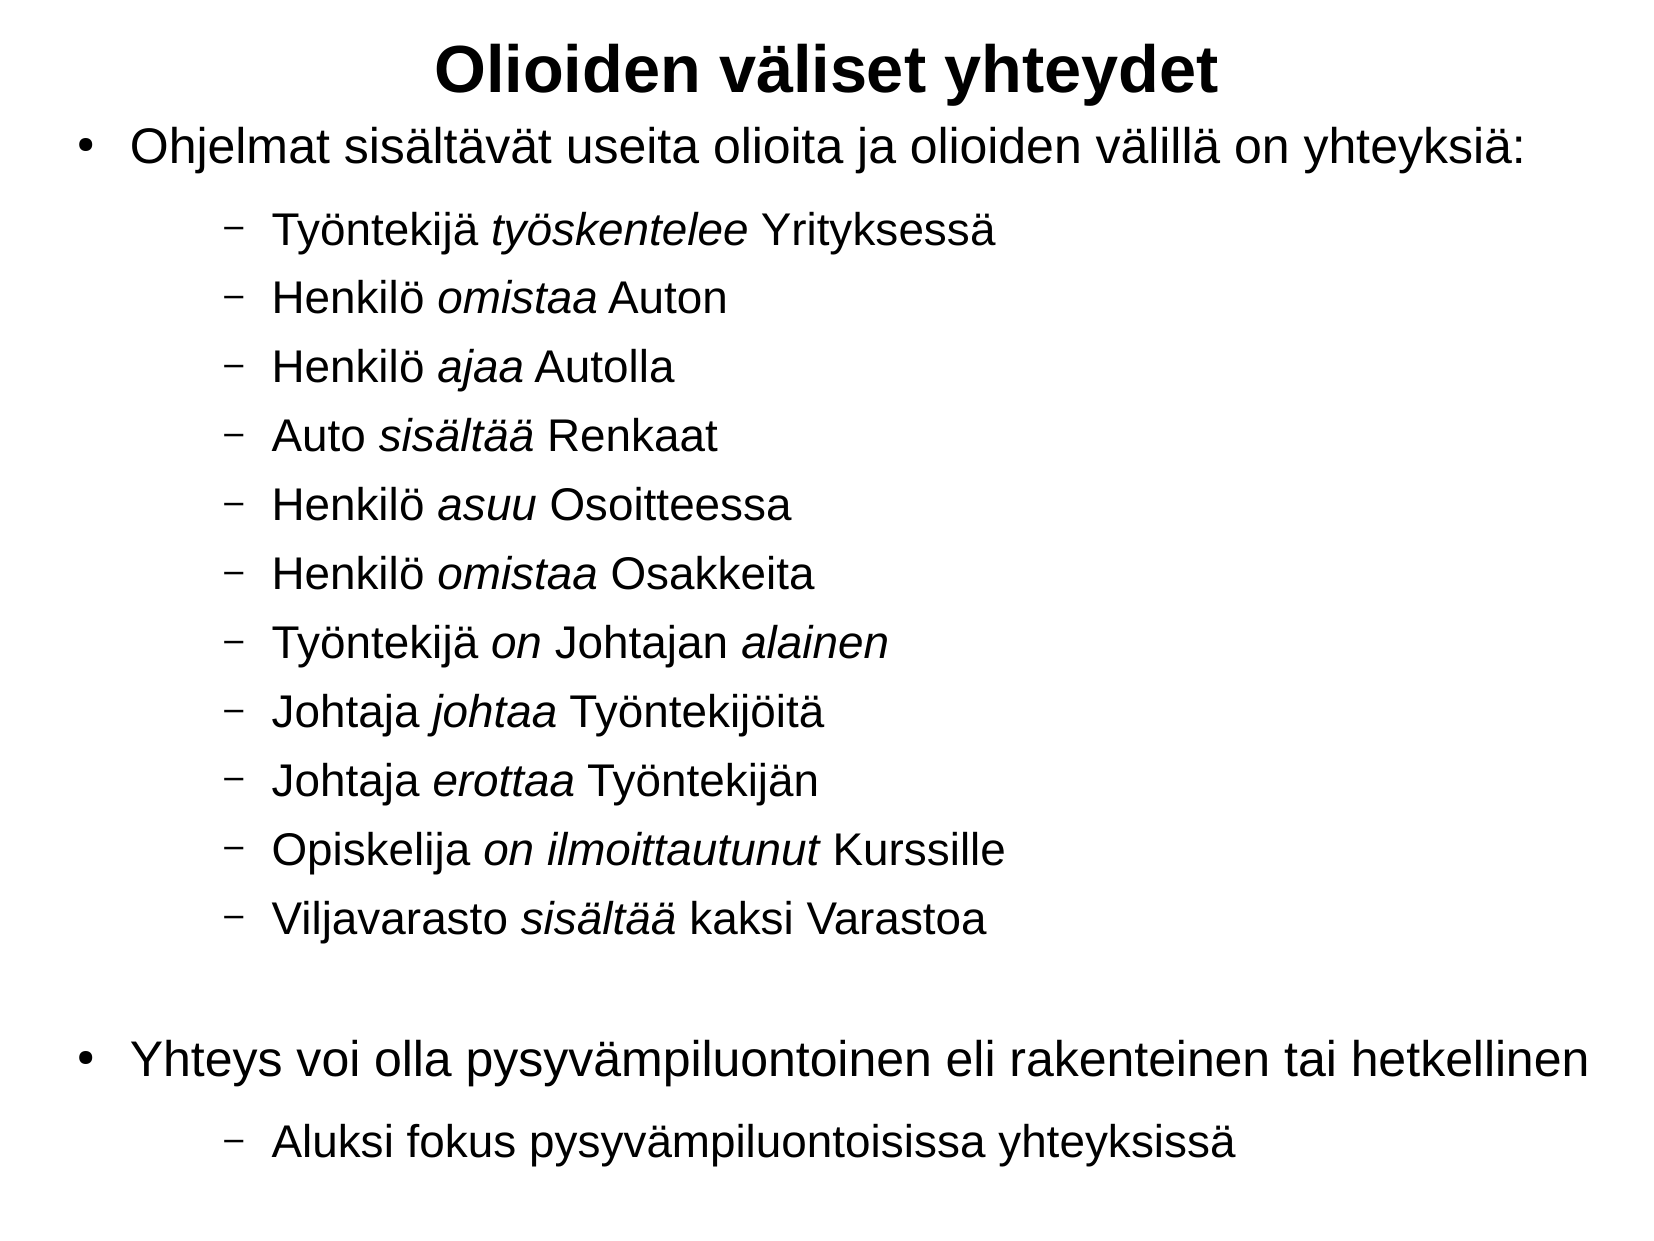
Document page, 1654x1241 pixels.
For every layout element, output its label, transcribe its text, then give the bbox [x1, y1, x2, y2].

title Olioiden väliset yhteydet [88, 32, 1565, 108]
list Ohjelmat sisältävät useita olioita ja olioiden välillä on yhteyksiä: Työntekijä työskentelee Yrityksessä Henkilö omistaa Auton Henkilö ajaa Autolla Auto sisältää Renkaat Henkilö asuu Osoitteessa Henkilö omistaa Osakkeita Työntekijä on Johtajan alainen Johtaja johtaa Työntekijöitä Johtaja erottaa Työntekijän Opiskelija on ilmoittautunut Kurssille Viljavarasto sisältää kaksi Varastoa Yhteys voi olla pysyvämpiluontoinen eli rakenteinen tai hetkellinen Aluksi fokus pysyvämpiluontoisissa yhteyksissä [59, 118, 1625, 1241]
